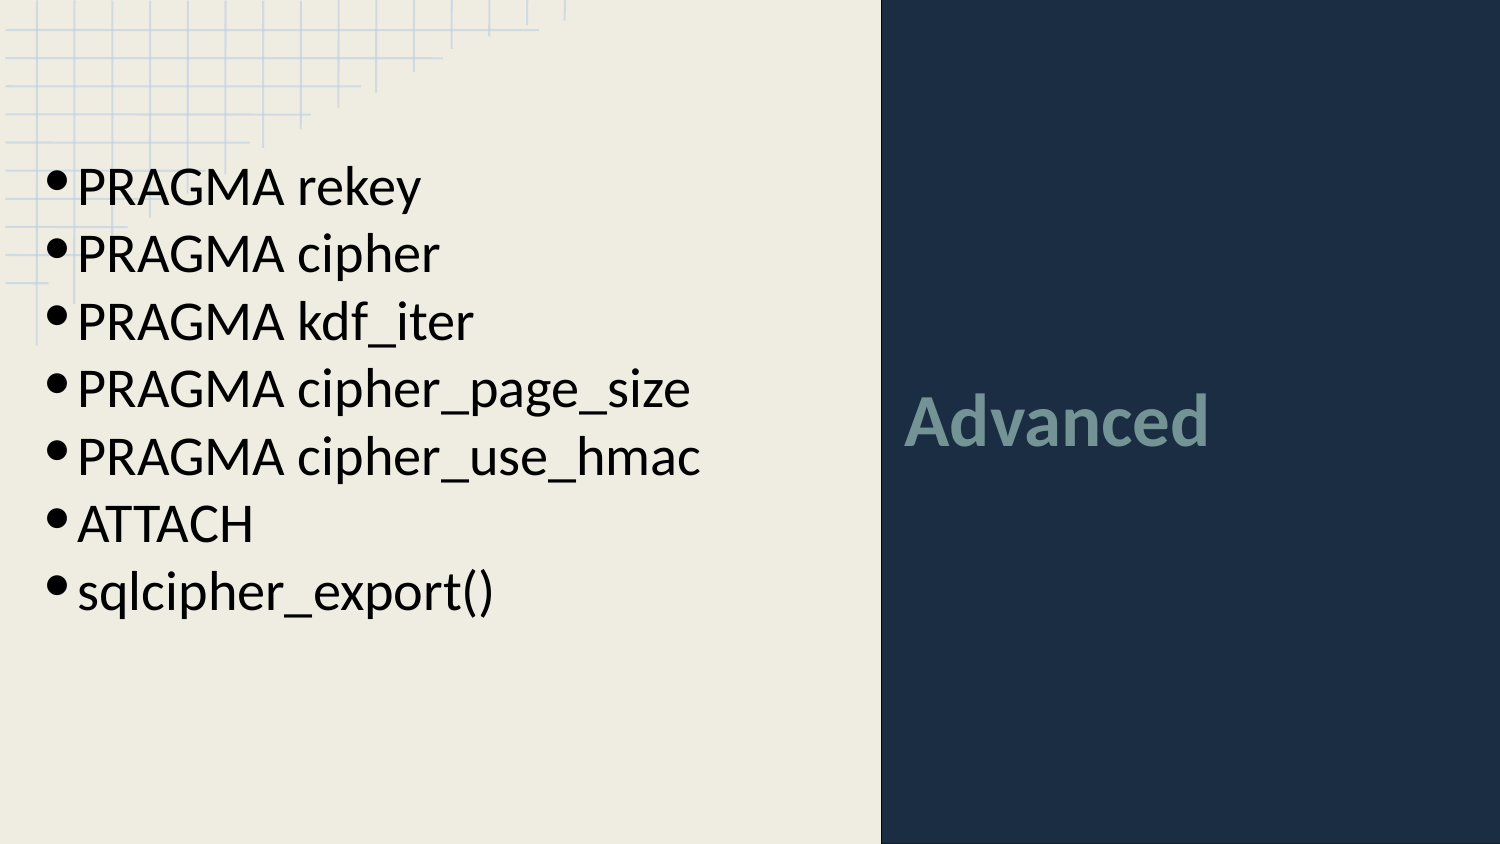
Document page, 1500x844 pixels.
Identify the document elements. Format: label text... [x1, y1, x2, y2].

list Advanced [881, 0, 1500, 844]
text_box PRAGMA rekey PRAGMA cipher PRAGMA kdf_iter PRAGMA cipher_page_size PRAGMA cipher_use_hmac ATTACH sqlcipher_export() [19, 143, 877, 632]
